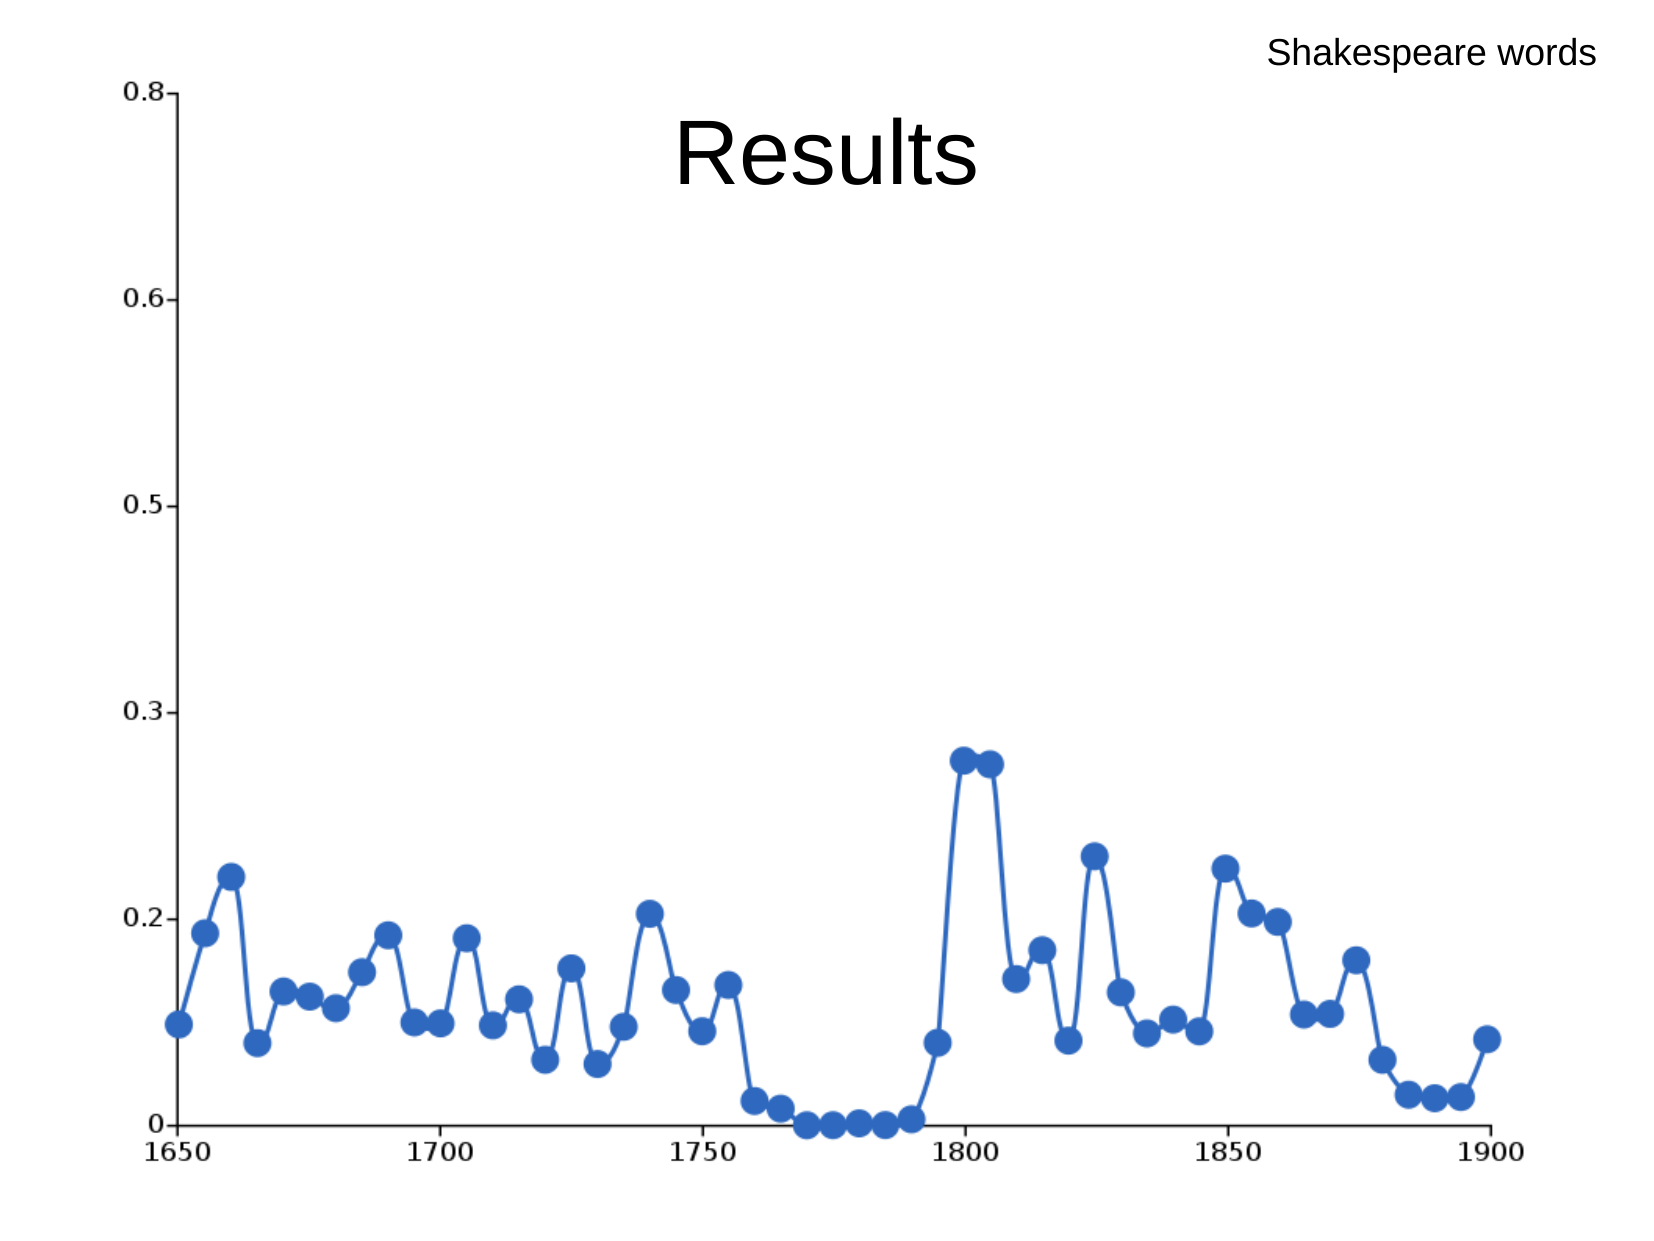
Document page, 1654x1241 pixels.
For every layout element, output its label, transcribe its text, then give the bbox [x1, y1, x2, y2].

title Results [82, 49, 1571, 257]
text_box Shakespeare words [1251, 23, 1630, 85]
picture [104, 257, 1555, 1183]
